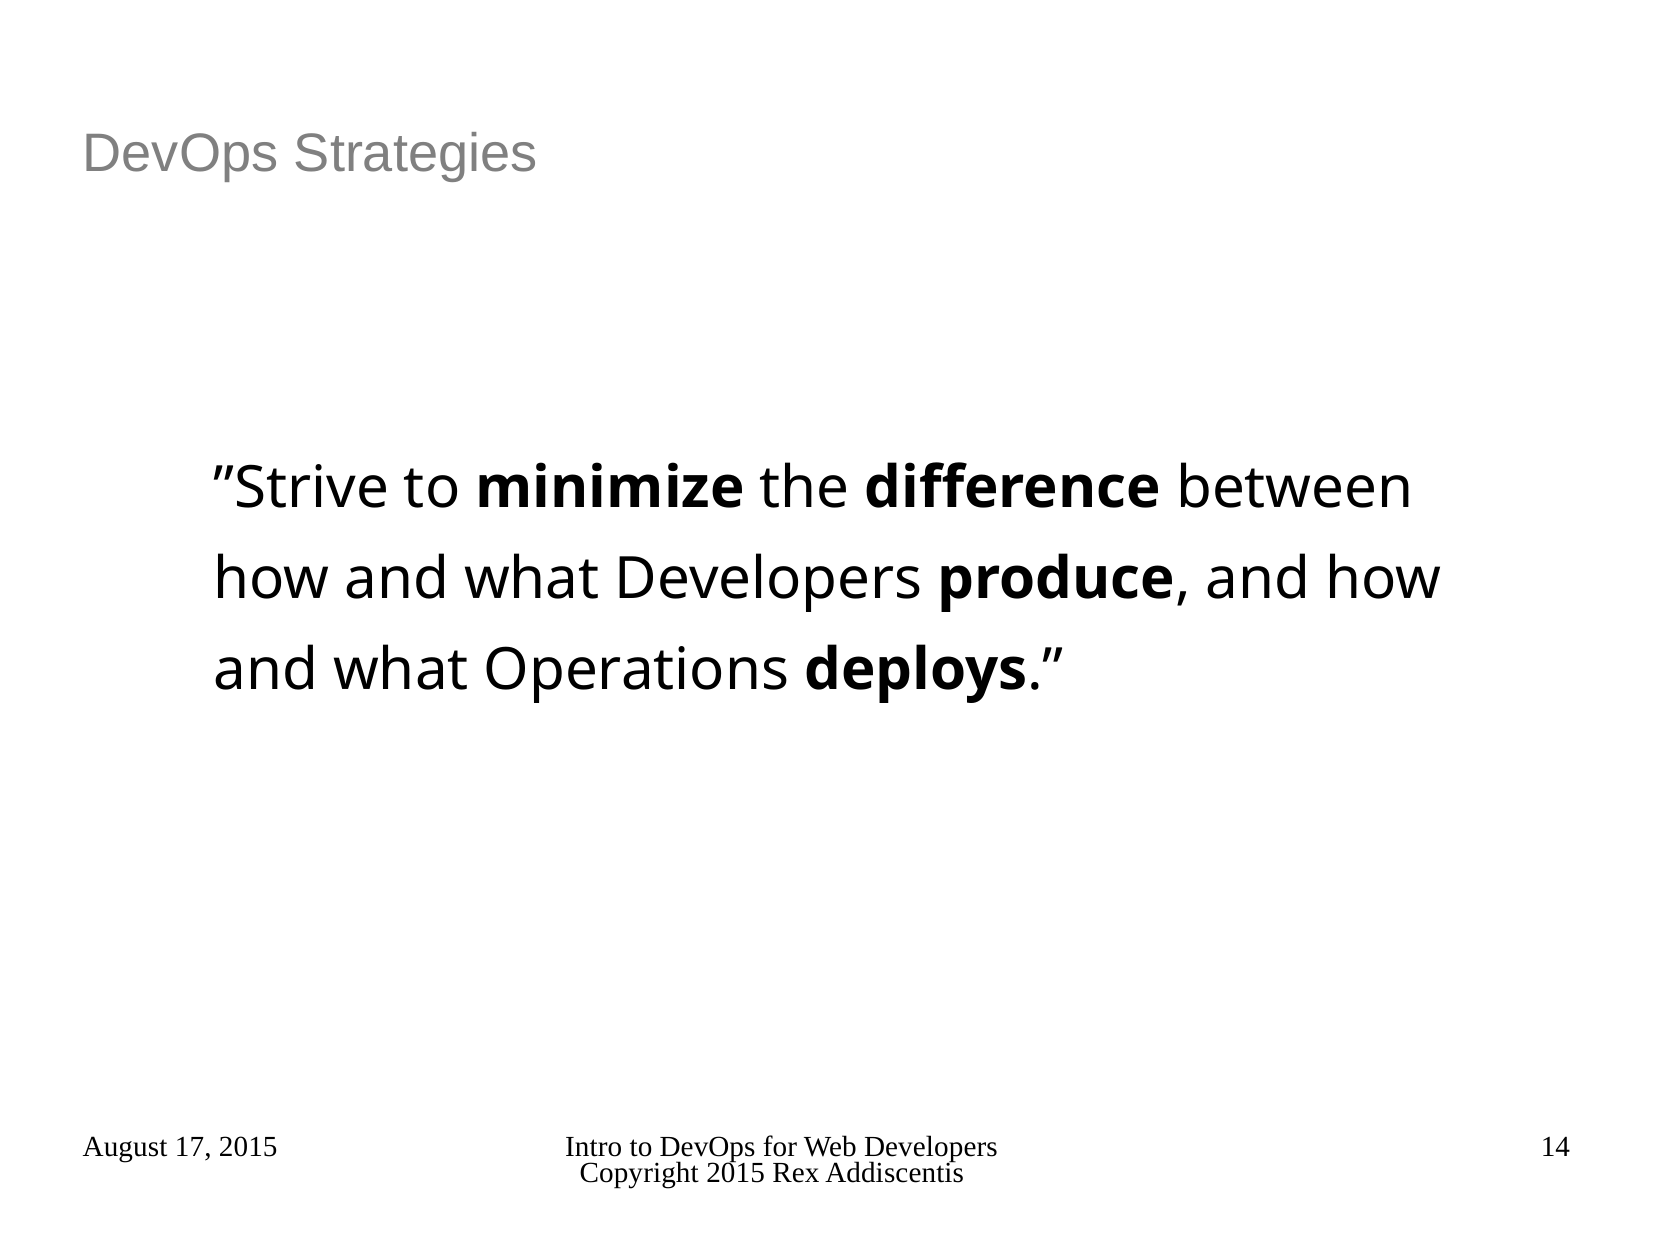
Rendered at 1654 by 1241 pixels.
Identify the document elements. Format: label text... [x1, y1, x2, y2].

list ”Strive to minimize the difference between how and what Developers produce, and how and what Operations deploys.” [213, 433, 1444, 888]
title DevOps Strategies [82, 49, 1571, 257]
